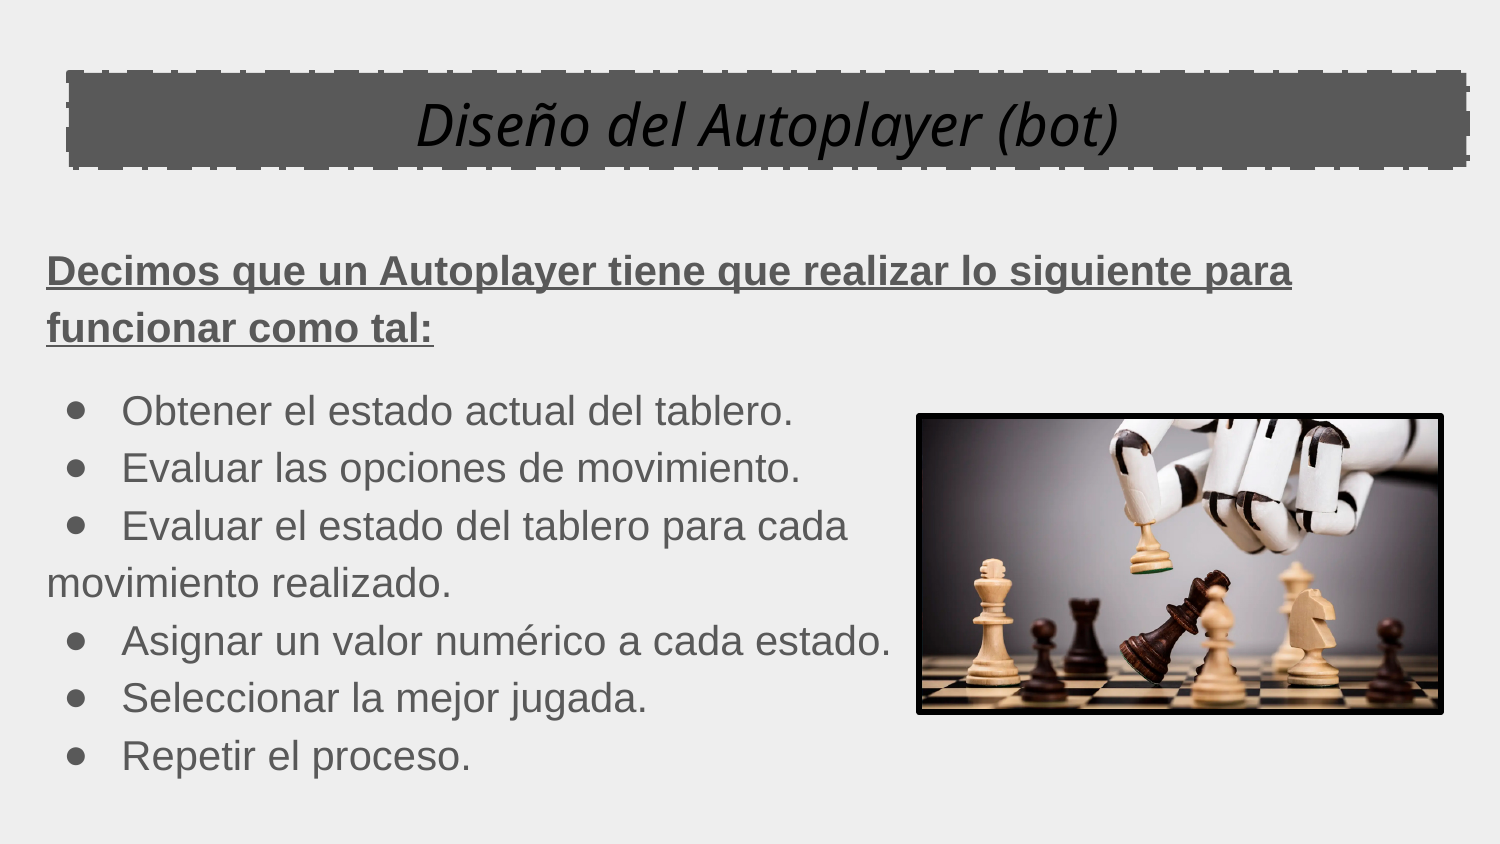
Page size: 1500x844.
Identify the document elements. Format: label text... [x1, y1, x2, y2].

picture [922, 419, 1438, 710]
text_box Decimos que un Autoplayer tiene que realizar lo siguiente para funcionar como tal: Obtener el estado actual del tablero. Evaluar las opciones de movimiento. Evaluar el estado del tablero para cada movimiento realizado. Asignar un valor numérico a cada estado. Seleccionar la mejor jugada. Repetir el proceso. [31, 220, 1438, 844]
text_box Diseño del Autoplayer (bot) [68, 72, 1467, 167]
